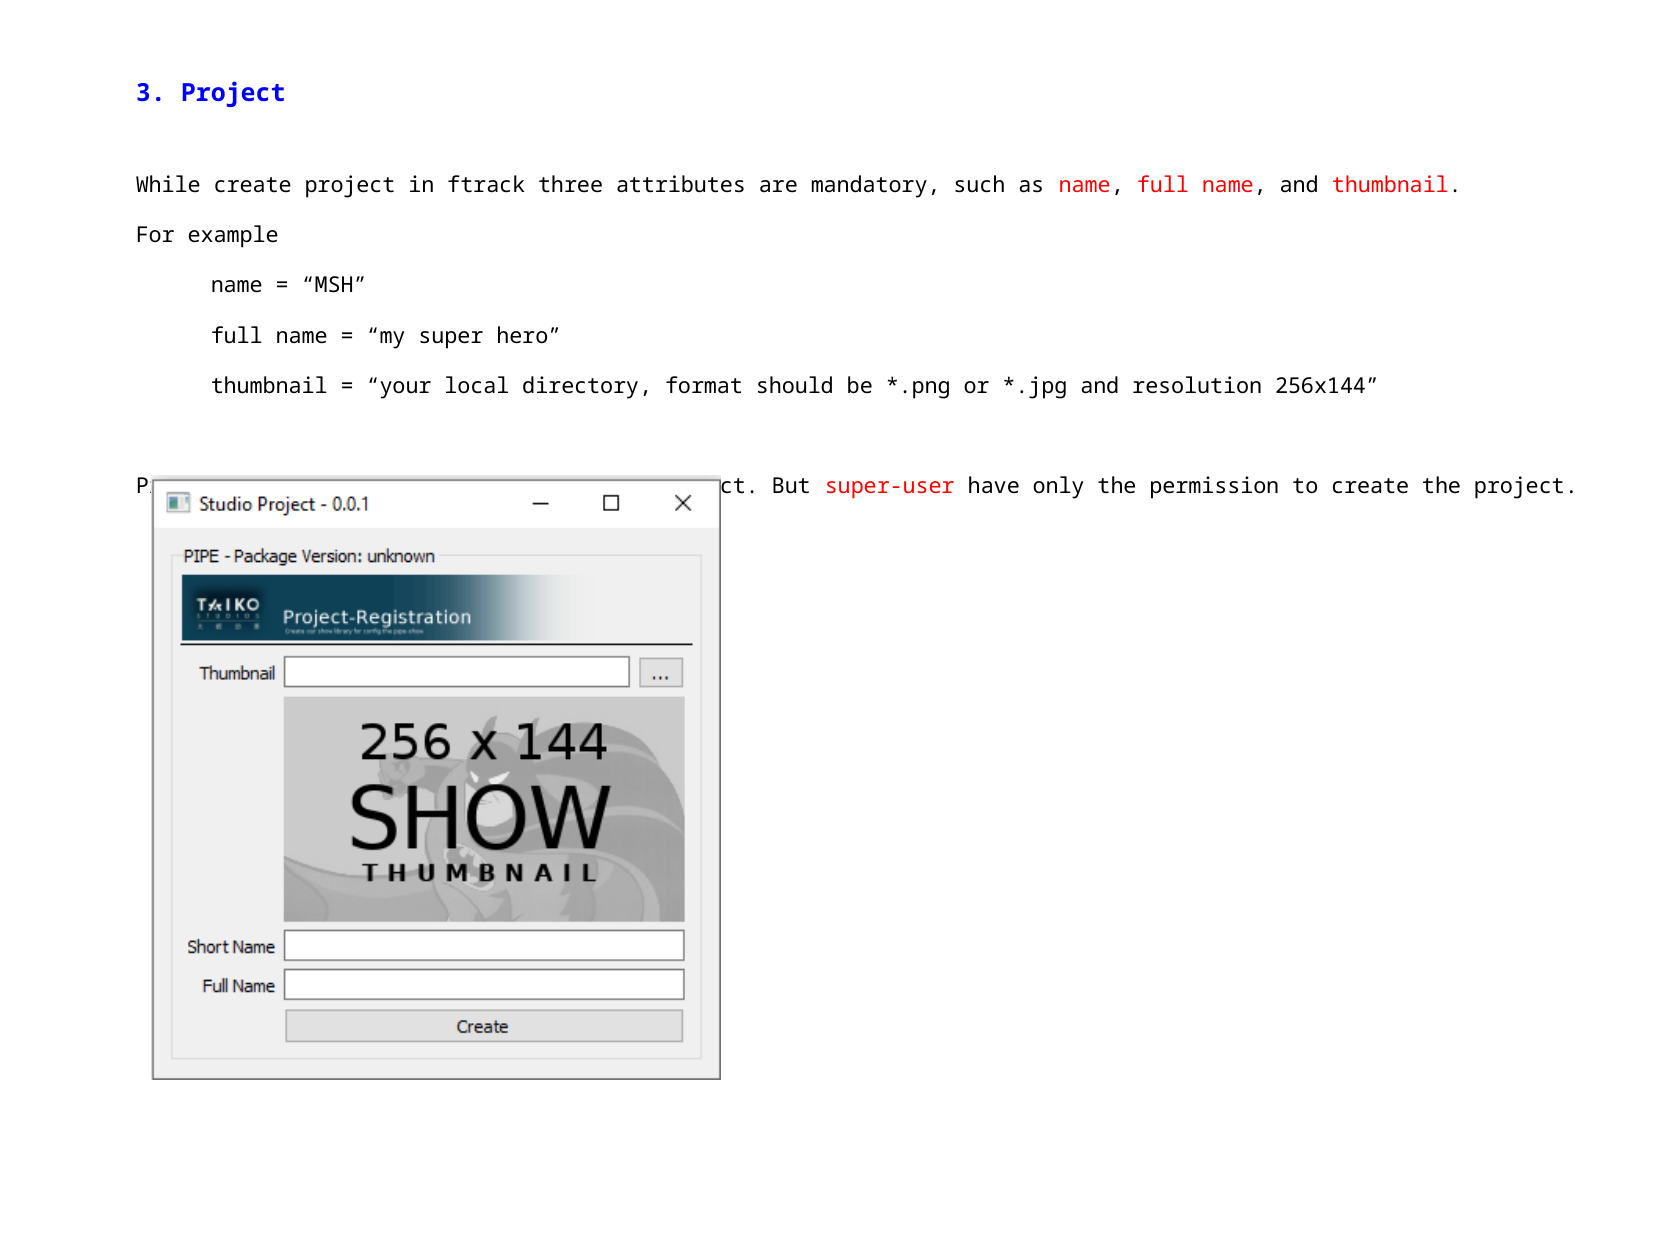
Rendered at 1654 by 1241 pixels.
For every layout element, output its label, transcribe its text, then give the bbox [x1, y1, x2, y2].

text_box 3. Project While create project in ftrack three attributes are mandatory, such as name, full name, and thumbnail. For example name = “MSH” full name = “my super hero” thumbnail = “your local directory, format should be *.png or *.jpg and resolution 256x144” Pipeline tool will help to generate the project. But super-user have only the permission to create the project. [121, 67, 1622, 450]
picture [151, 475, 721, 1081]
